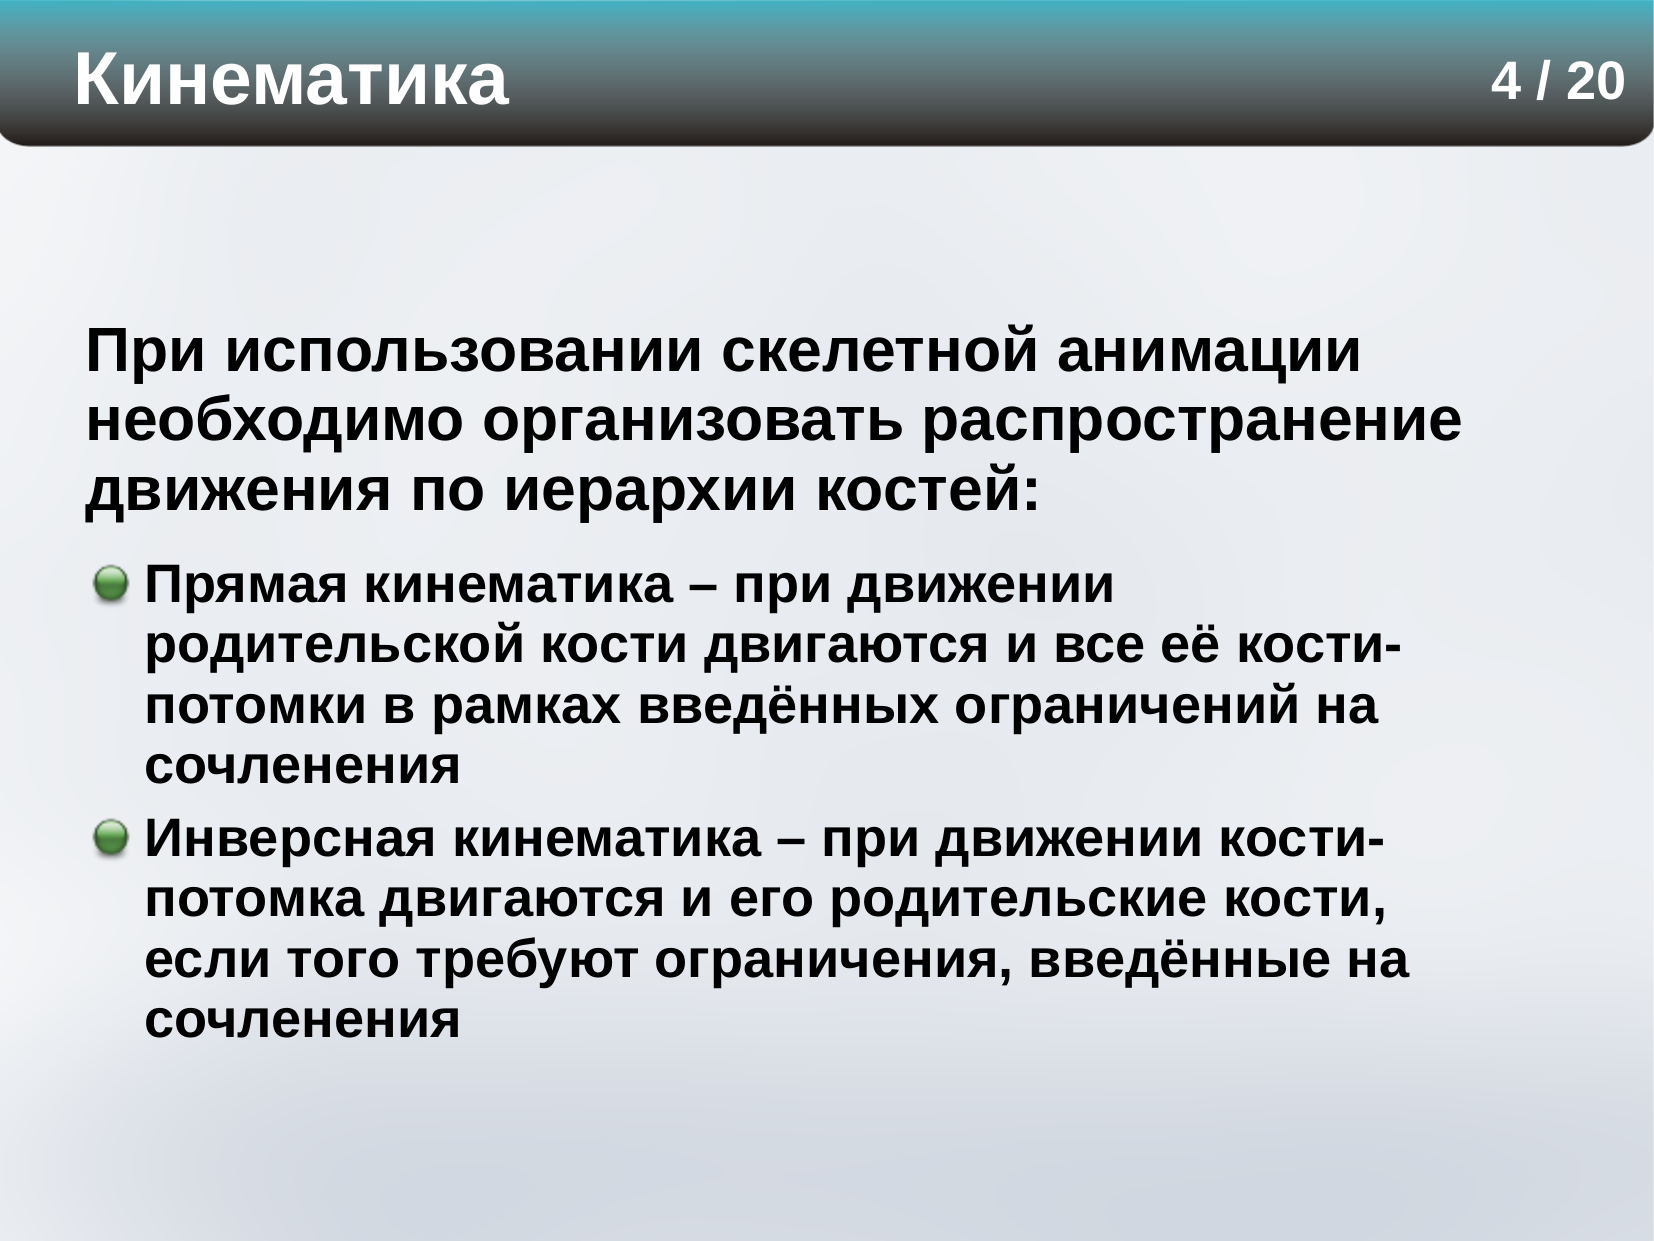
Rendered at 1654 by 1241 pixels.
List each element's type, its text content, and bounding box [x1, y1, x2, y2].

text_box Кинематика [59, 29, 1359, 129]
text_box <number> / 20 [1476, 42, 1654, 119]
picture [0, 0, 1654, 1241]
text_box При использовании скелетной анимации необходимо организовать распространение движения по иерархии костей: Прямая кинематика – при движении родительской кости двигаются и все её кости-потомки в рамках введённых ограничений на сочленения Инверсная кинематика – при движении кости-потомка двигаются и его родительские кости, если того требуют ограничения, введённые на сочленения [70, 307, 1506, 1057]
